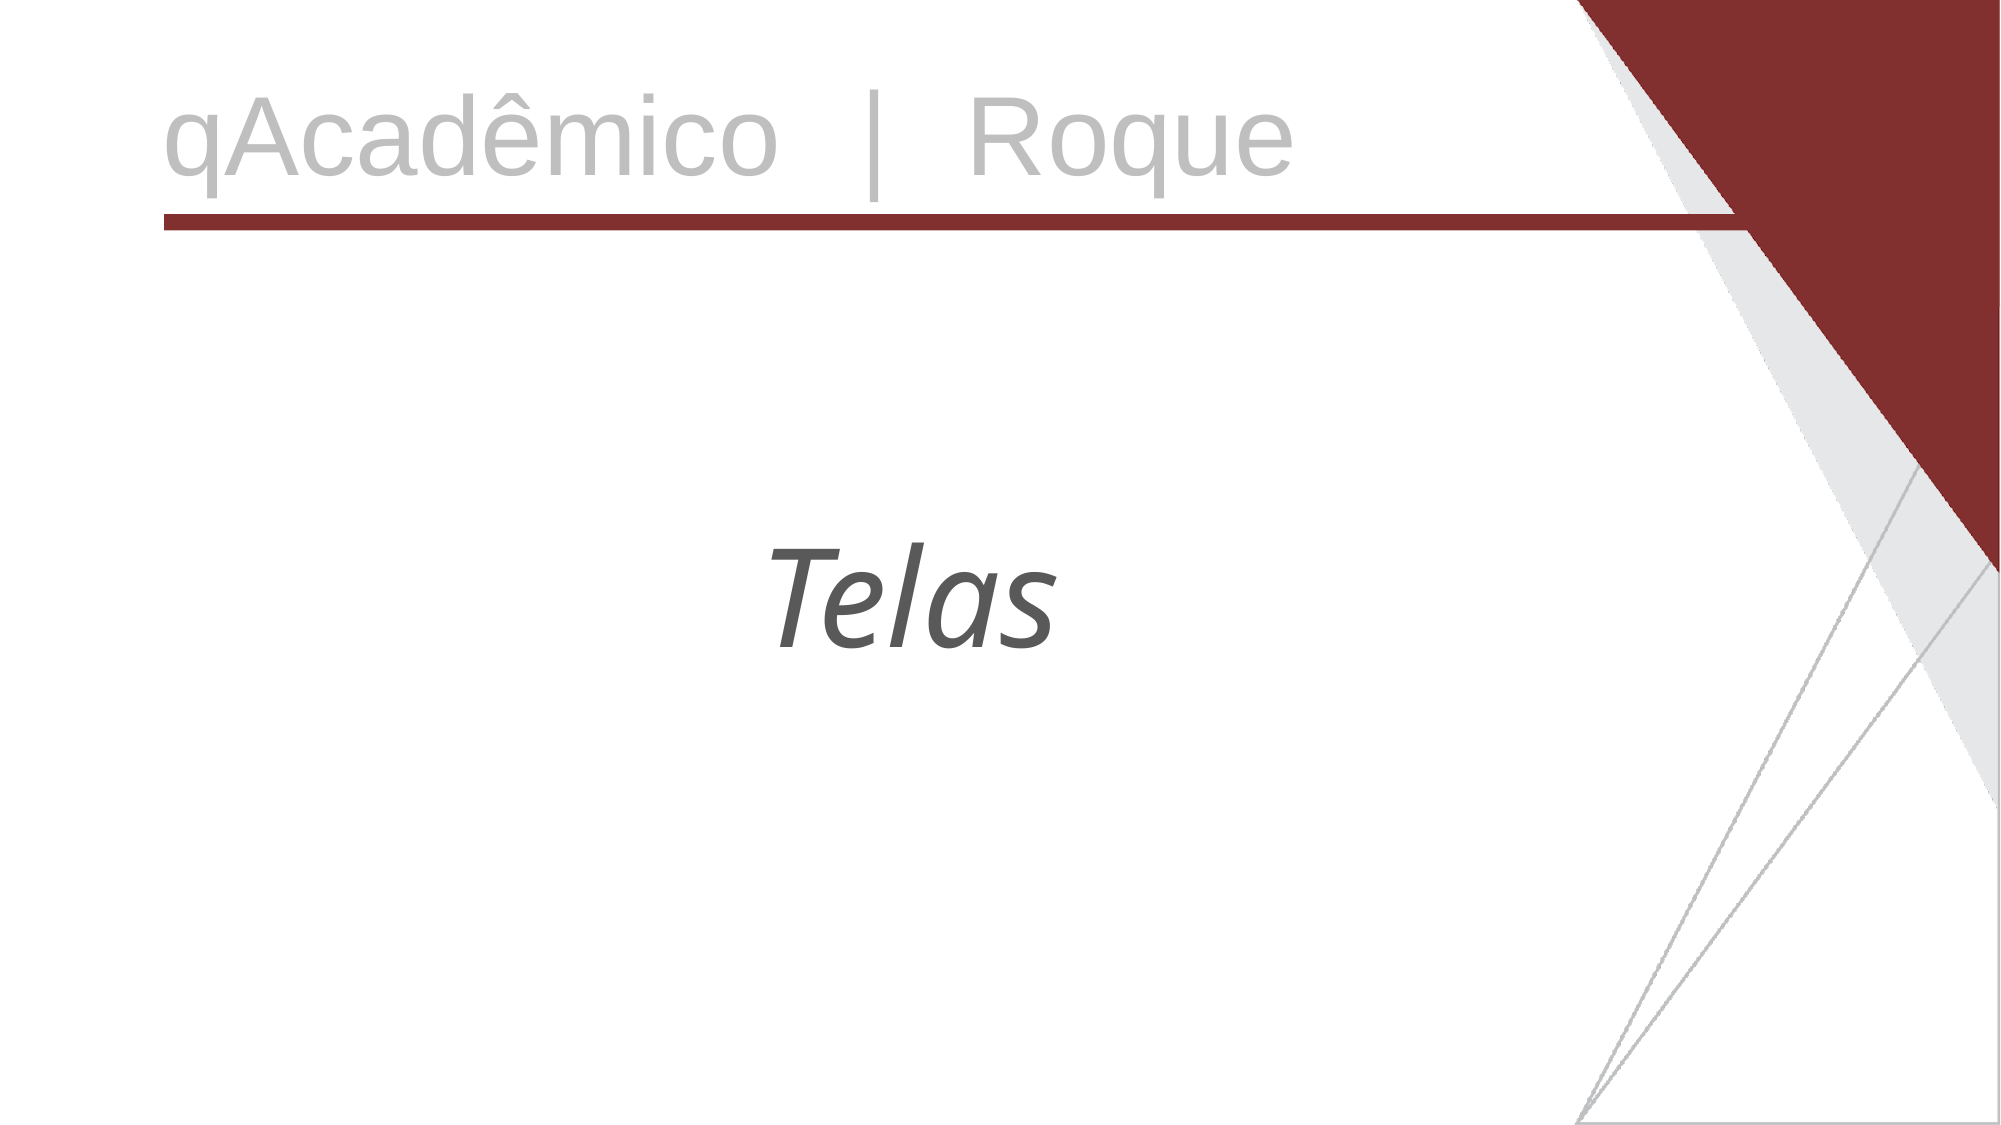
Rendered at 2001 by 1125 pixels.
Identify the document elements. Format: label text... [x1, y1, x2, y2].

picture [0, 0, 2001, 1125]
text_box [164, 214, 1927, 231]
text_box Telas [164, 302, 1730, 1125]
text_box qAcadêmico | Roque [147, 55, 1681, 208]
